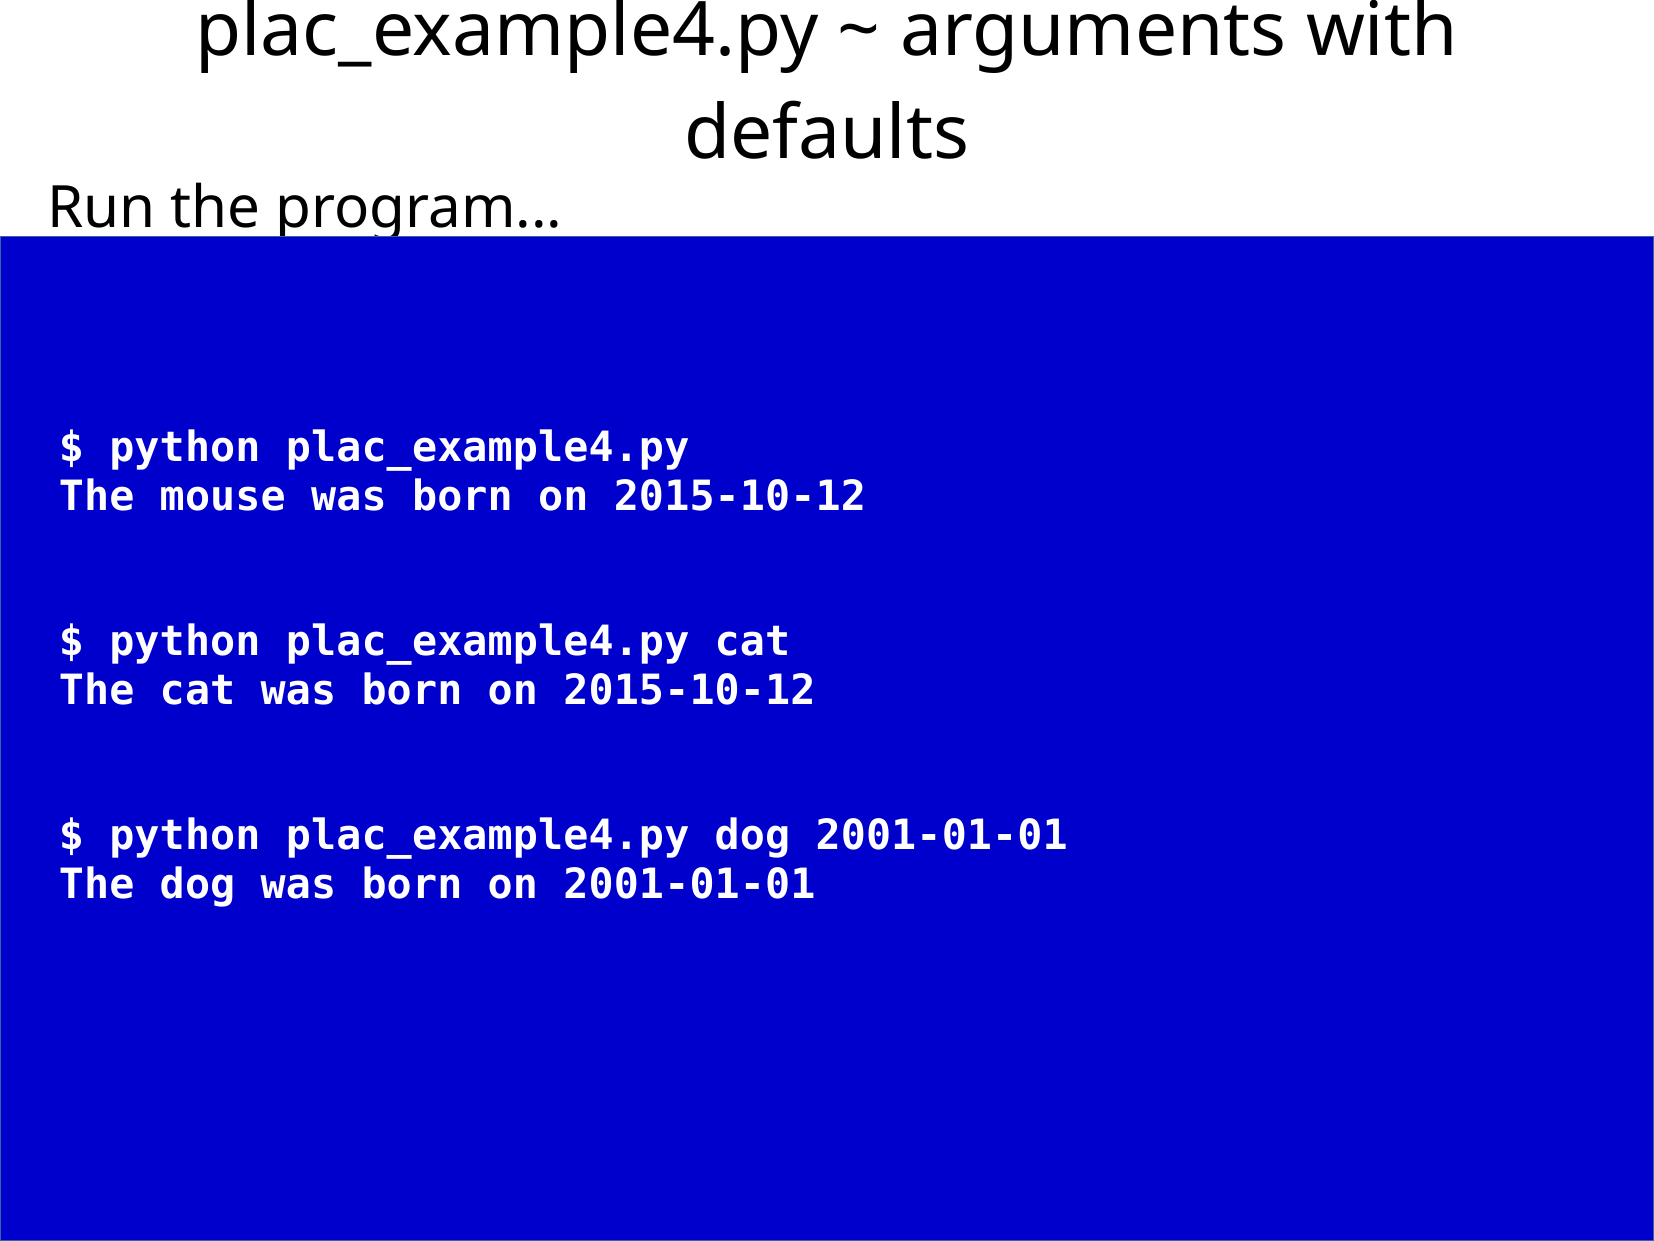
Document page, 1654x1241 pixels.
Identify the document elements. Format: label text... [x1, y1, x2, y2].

title plac_example4.py ~ arguments with defaults [82, 36, 1571, 120]
text_box Run the program... [47, 165, 1619, 236]
subtitle [70, 154, 1642, 236]
text_box $ python plac_example4.py The mouse was born on 2015-10-12 $ python plac_example4.py cat The cat was born on 2015-10-12 $ python plac_example4.py dog 2001-01-01 The dog was born on 2001-01-01 [0, 236, 1654, 1241]
